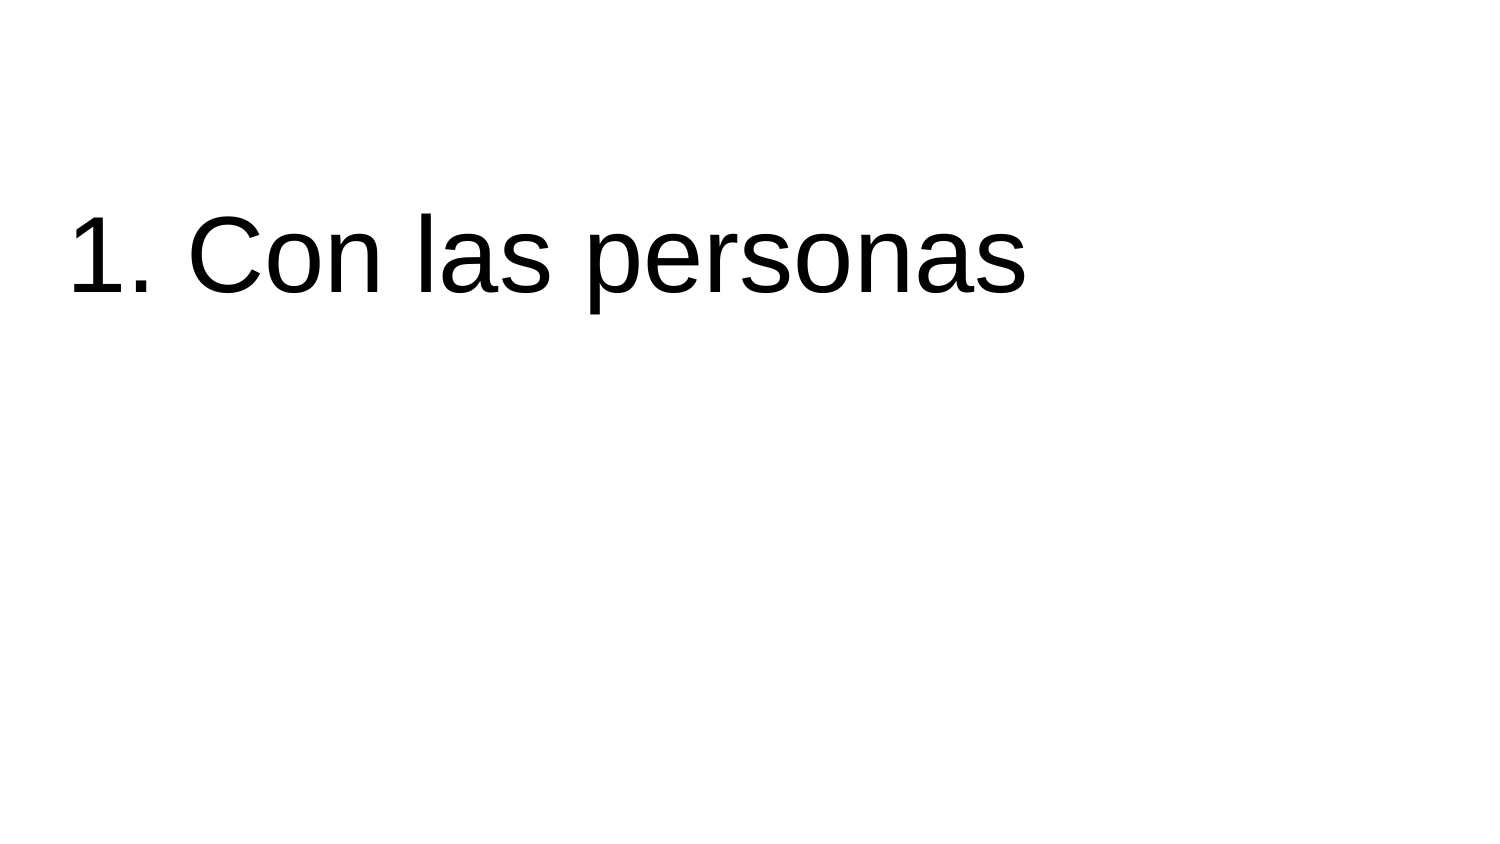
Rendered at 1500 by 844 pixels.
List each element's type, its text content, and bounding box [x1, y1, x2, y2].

title 1. Con las personas [51, 122, 1449, 459]
